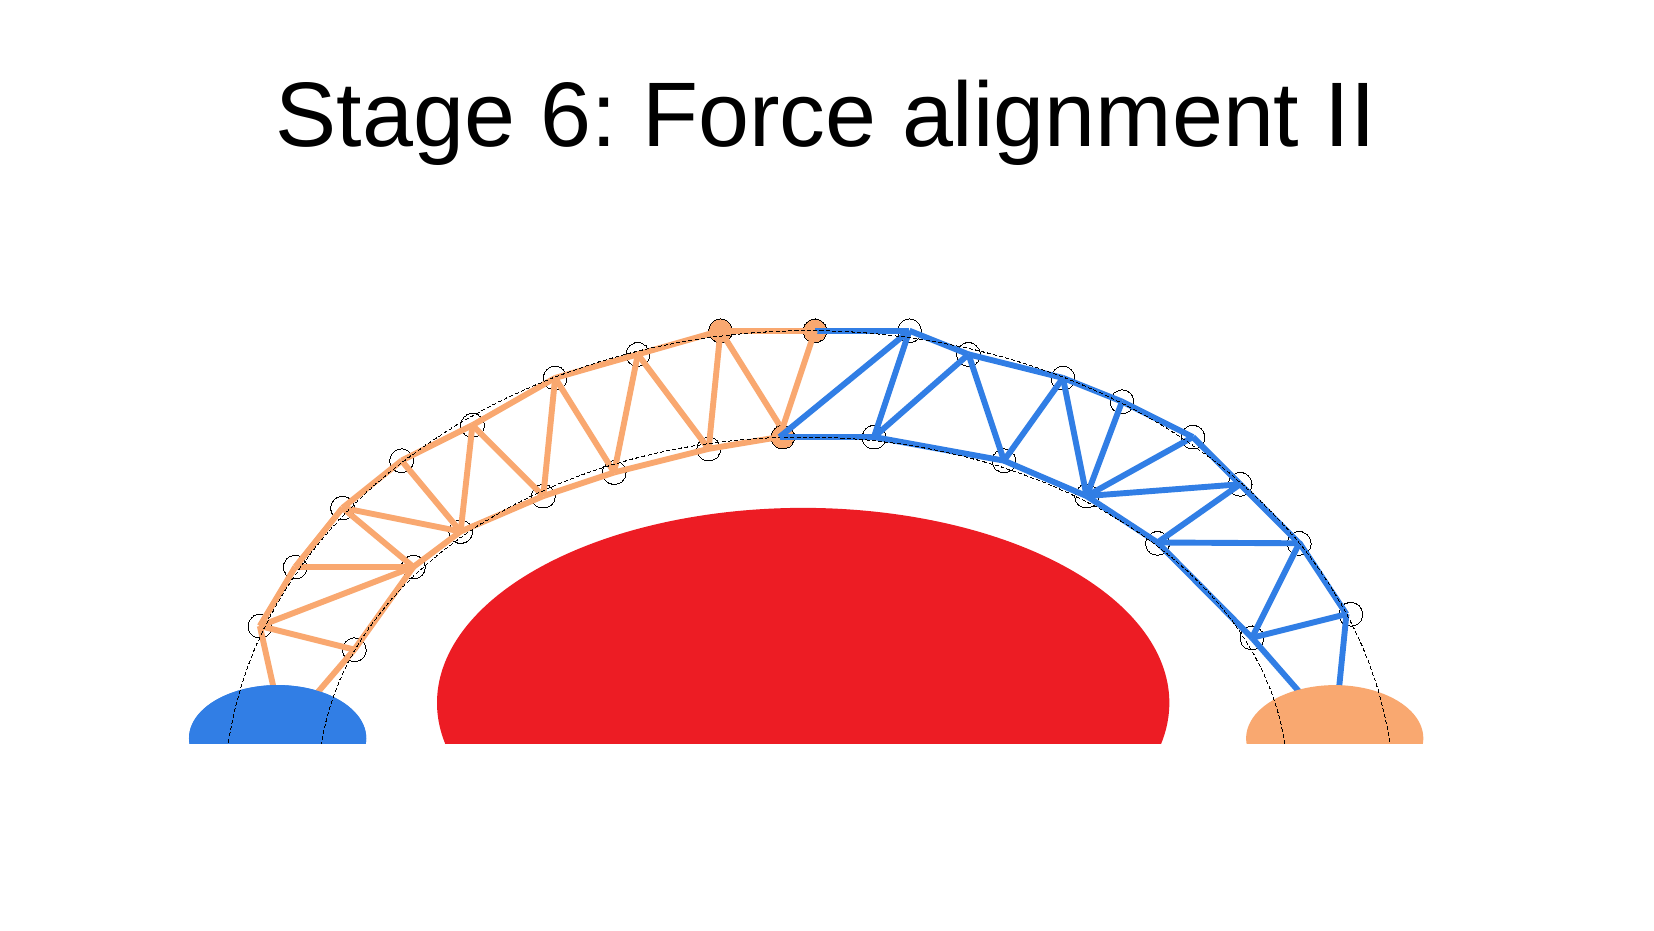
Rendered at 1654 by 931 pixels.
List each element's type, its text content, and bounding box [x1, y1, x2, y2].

text_box [330, 496, 349, 515]
text_box [862, 440, 885, 449]
text_box [602, 465, 609, 473]
text_box [1185, 442, 1198, 449]
text_box [1074, 495, 1094, 508]
text_box [815, 334, 827, 343]
text_box [698, 450, 721, 461]
text_box [82, 507, 1630, 931]
text_box [1052, 366, 1075, 379]
text_box [1344, 602, 1363, 627]
text_box [479, 422, 485, 431]
text_box [407, 555, 420, 562]
text_box [1235, 472, 1253, 489]
text_box [410, 563, 426, 579]
text_box [534, 496, 556, 508]
title Stage 6: Force alignment II [82, 37, 1571, 193]
text_box [713, 437, 719, 444]
text_box [1240, 632, 1256, 650]
text_box [1150, 531, 1164, 538]
text_box [803, 318, 827, 328]
text_box [897, 318, 922, 332]
text_box [1113, 389, 1134, 403]
text_box [909, 336, 919, 343]
text_box [1121, 407, 1131, 414]
text_box [803, 334, 810, 341]
text_box [543, 366, 565, 380]
text_box [460, 413, 480, 427]
text_box [1233, 489, 1245, 497]
text_box [561, 378, 567, 386]
text_box [960, 342, 981, 354]
text_box [248, 614, 262, 638]
text_box [1184, 425, 1205, 442]
text_box [344, 637, 358, 645]
text_box [408, 459, 414, 467]
text_box [1110, 401, 1117, 411]
text_box [604, 473, 626, 485]
text_box [771, 427, 779, 435]
text_box [772, 440, 795, 449]
text_box [1294, 531, 1312, 550]
text_box [626, 342, 648, 354]
text_box [531, 490, 537, 497]
text_box [962, 361, 969, 367]
text_box [389, 448, 410, 465]
text_box [862, 425, 874, 434]
text_box [1145, 540, 1163, 556]
text_box [708, 318, 732, 330]
text_box [395, 466, 406, 473]
text_box [293, 570, 307, 579]
text_box [350, 642, 367, 662]
text_box [1247, 625, 1254, 631]
text_box [338, 513, 349, 520]
text_box [283, 555, 300, 575]
text_box [455, 530, 473, 544]
text_box [1010, 454, 1016, 462]
text_box [992, 462, 1013, 473]
